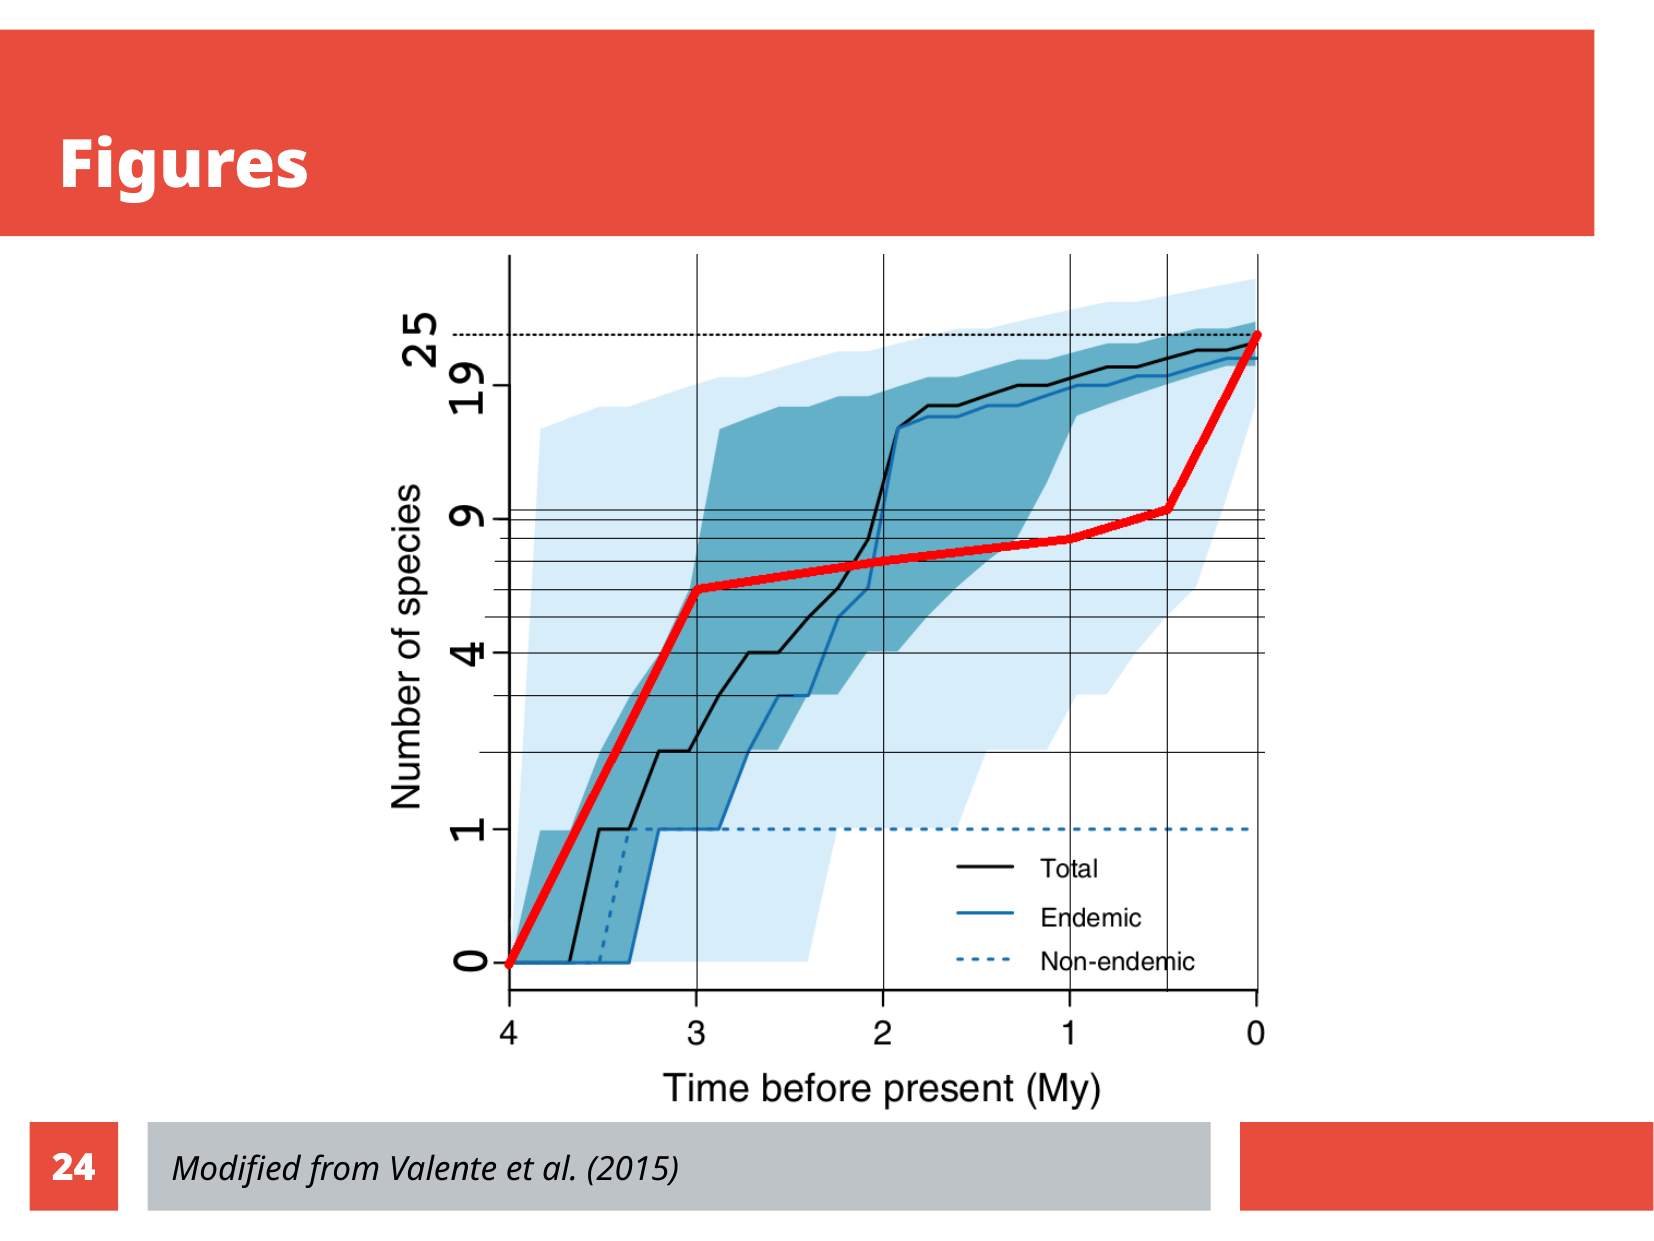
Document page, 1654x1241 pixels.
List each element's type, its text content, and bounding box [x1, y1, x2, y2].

picture [390, 254, 1265, 1111]
text_box Modified from Valente et al. (2015) [156, 1137, 770, 1192]
title Figures [59, 59, 1595, 207]
